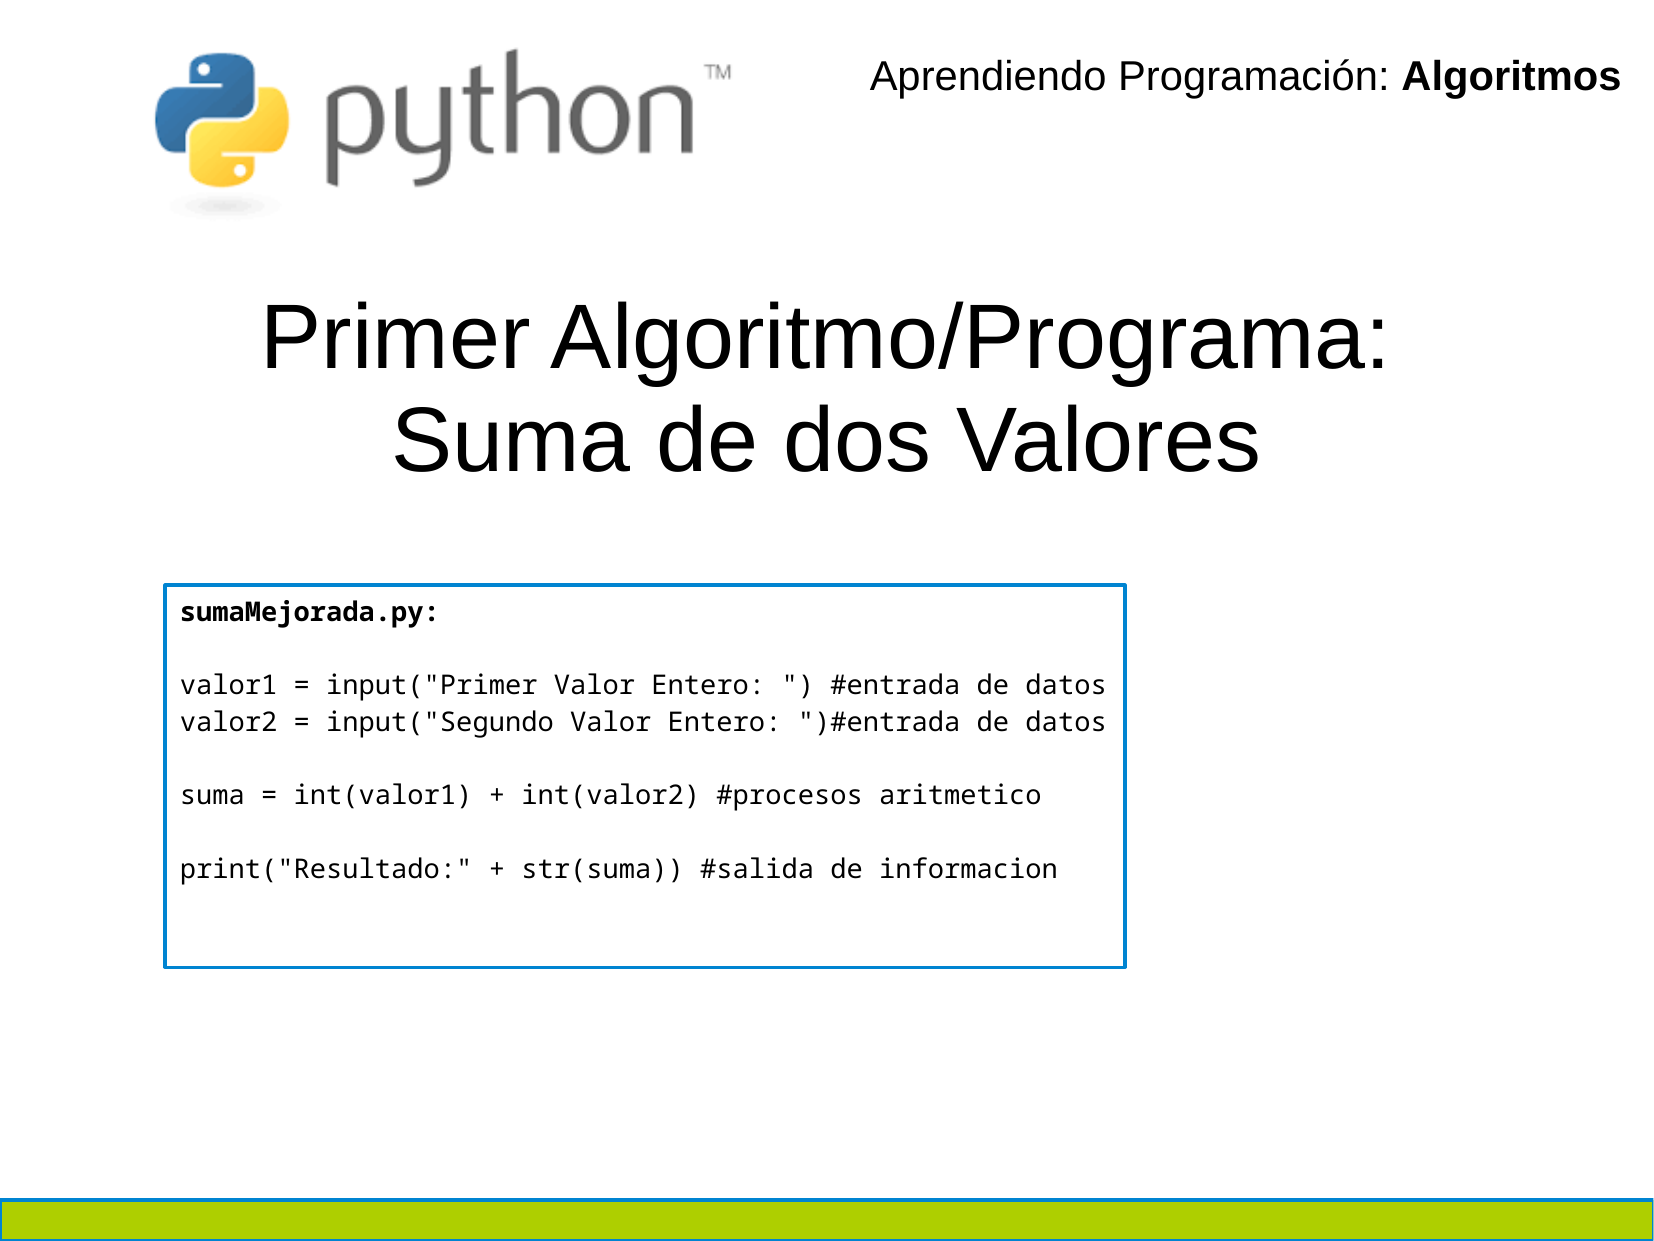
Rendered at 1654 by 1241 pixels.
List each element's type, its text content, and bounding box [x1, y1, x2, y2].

text_box [0, 1200, 1654, 1241]
title Primer Algoritmo/Programa: Suma de dos Valores [82, 285, 1571, 493]
text_box Aprendiendo Programación: Algoritmos [855, 45, 1651, 121]
picture [60, 14, 787, 259]
text_box sumaMejorada.py: valor1 = input("Primer Valor Entero: ") #entrada de datos valor2 = input("Segundo Valor Entero: ")#entrada de datos suma = int(valor1) + int(valor2) #procesos aritmetico print("Resultado:" + str(suma)) #salida de informacion [165, 585, 1126, 901]
